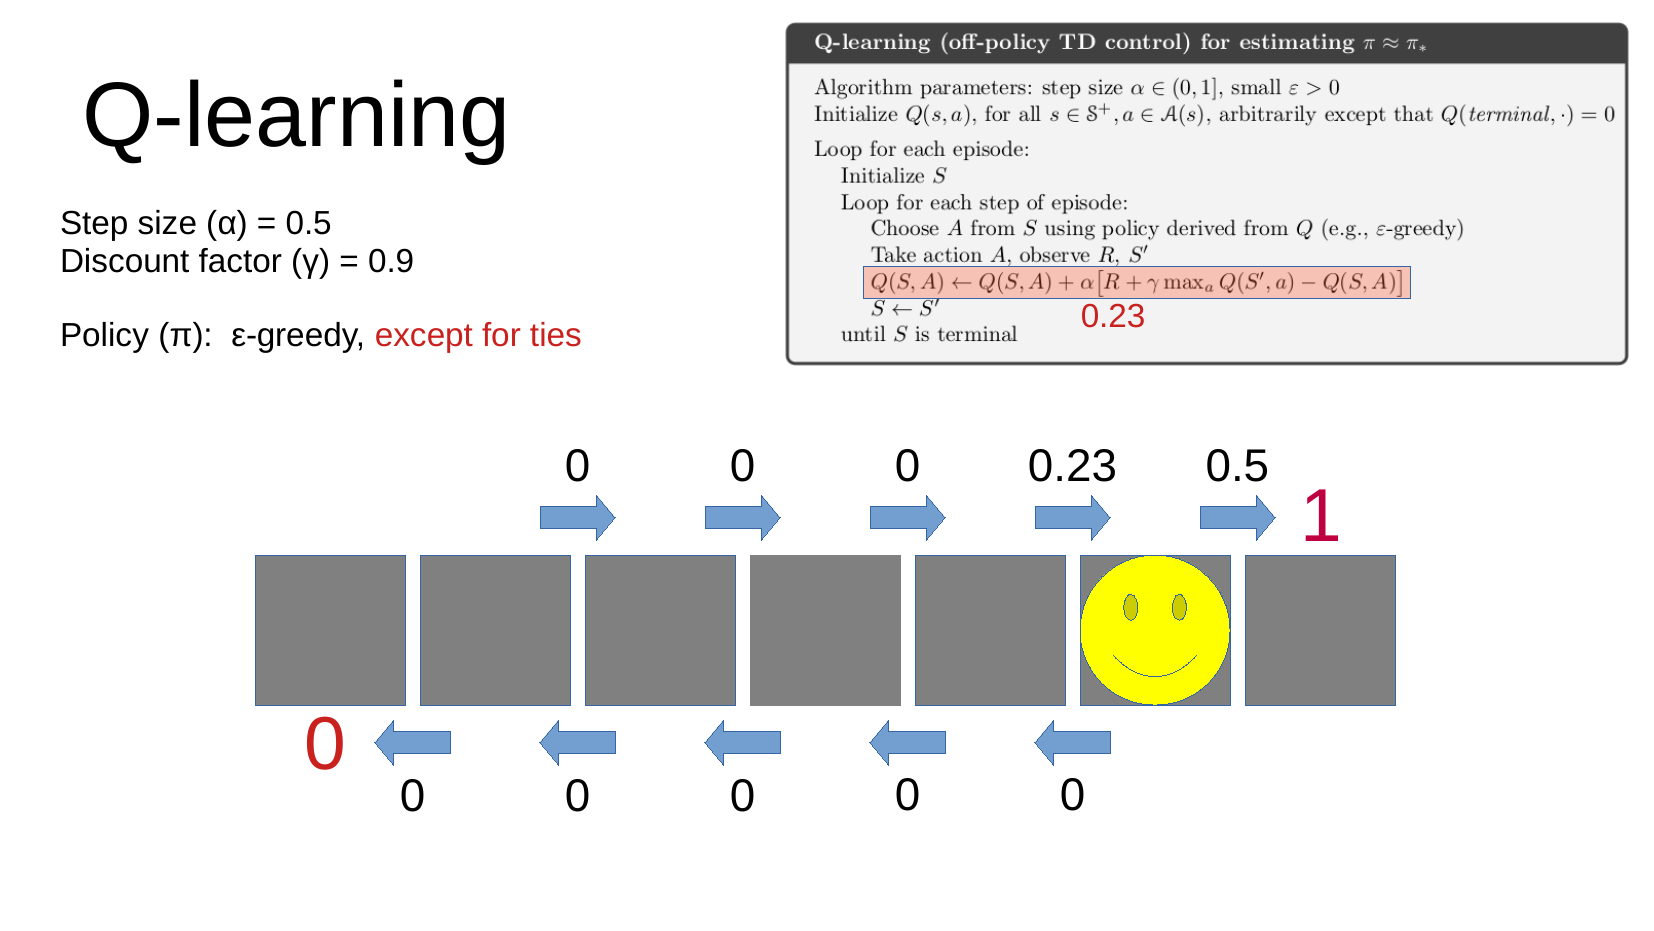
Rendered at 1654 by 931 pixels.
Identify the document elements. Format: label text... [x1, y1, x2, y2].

title 0 [525, 750, 631, 841]
picture [773, 14, 1637, 376]
title 0 [690, 750, 796, 841]
text_box [1245, 555, 1396, 706]
title 0 [525, 420, 631, 511]
text_box [870, 511, 946, 541]
title 0 [273, 698, 379, 789]
title 0 [855, 420, 961, 511]
text_box [255, 555, 406, 706]
title 0.23 [1061, 278, 1146, 353]
text_box [1035, 511, 1111, 541]
text_box [915, 555, 1066, 706]
text_box [863, 266, 1411, 299]
title Step size (α) = 0.5 Discount factor (γ) = 0.9 Policy (π): ε-greedy, except for ties [60, 186, 616, 409]
title 0 [360, 750, 466, 841]
text_box [420, 555, 571, 706]
text_box [379, 720, 451, 750]
text_box [704, 720, 781, 750]
title 1 [1268, 471, 1374, 561]
text_box [539, 720, 616, 750]
text_box [705, 511, 781, 541]
text_box [1034, 720, 1111, 750]
title 0 [855, 750, 961, 840]
title 0.23 [1020, 420, 1126, 511]
text_box [585, 555, 736, 706]
title Q-learning [82, 37, 773, 193]
title 0 [690, 420, 796, 511]
title 0 [1020, 750, 1126, 840]
text_box [540, 511, 616, 541]
text_box [869, 720, 946, 750]
text_box [750, 555, 901, 706]
text_box [1200, 511, 1268, 541]
text_box [1080, 555, 1231, 706]
title 0.5 [1185, 420, 1291, 511]
